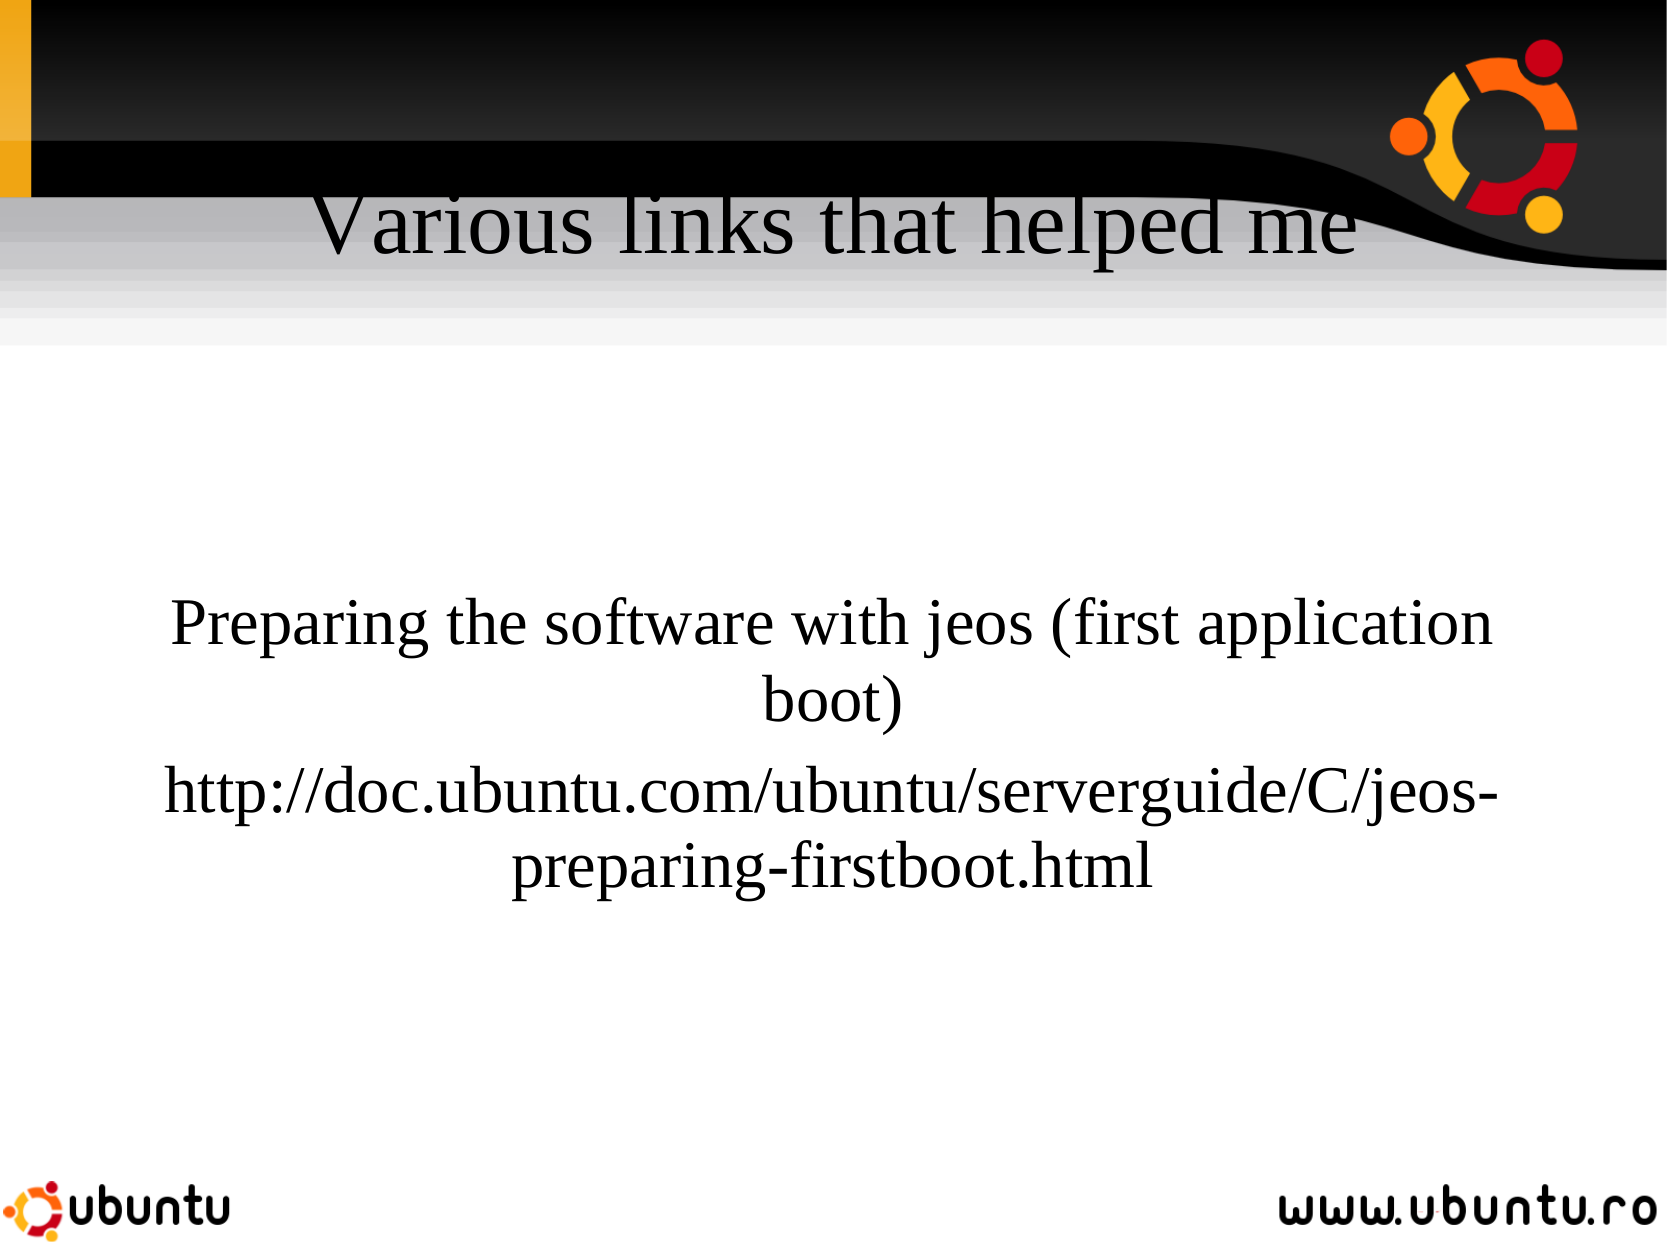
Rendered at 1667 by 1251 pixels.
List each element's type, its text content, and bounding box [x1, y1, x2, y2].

subtitle Preparing the software with jeos (first application boot)‏ http://doc.ubuntu.com/ubuntu/serverguide/C/jeos-preparing-firstboot.html [124, 375, 1542, 1111]
title Various links that helped me [124, 125, 1542, 320]
picture [0, 0, 1667, 1251]
